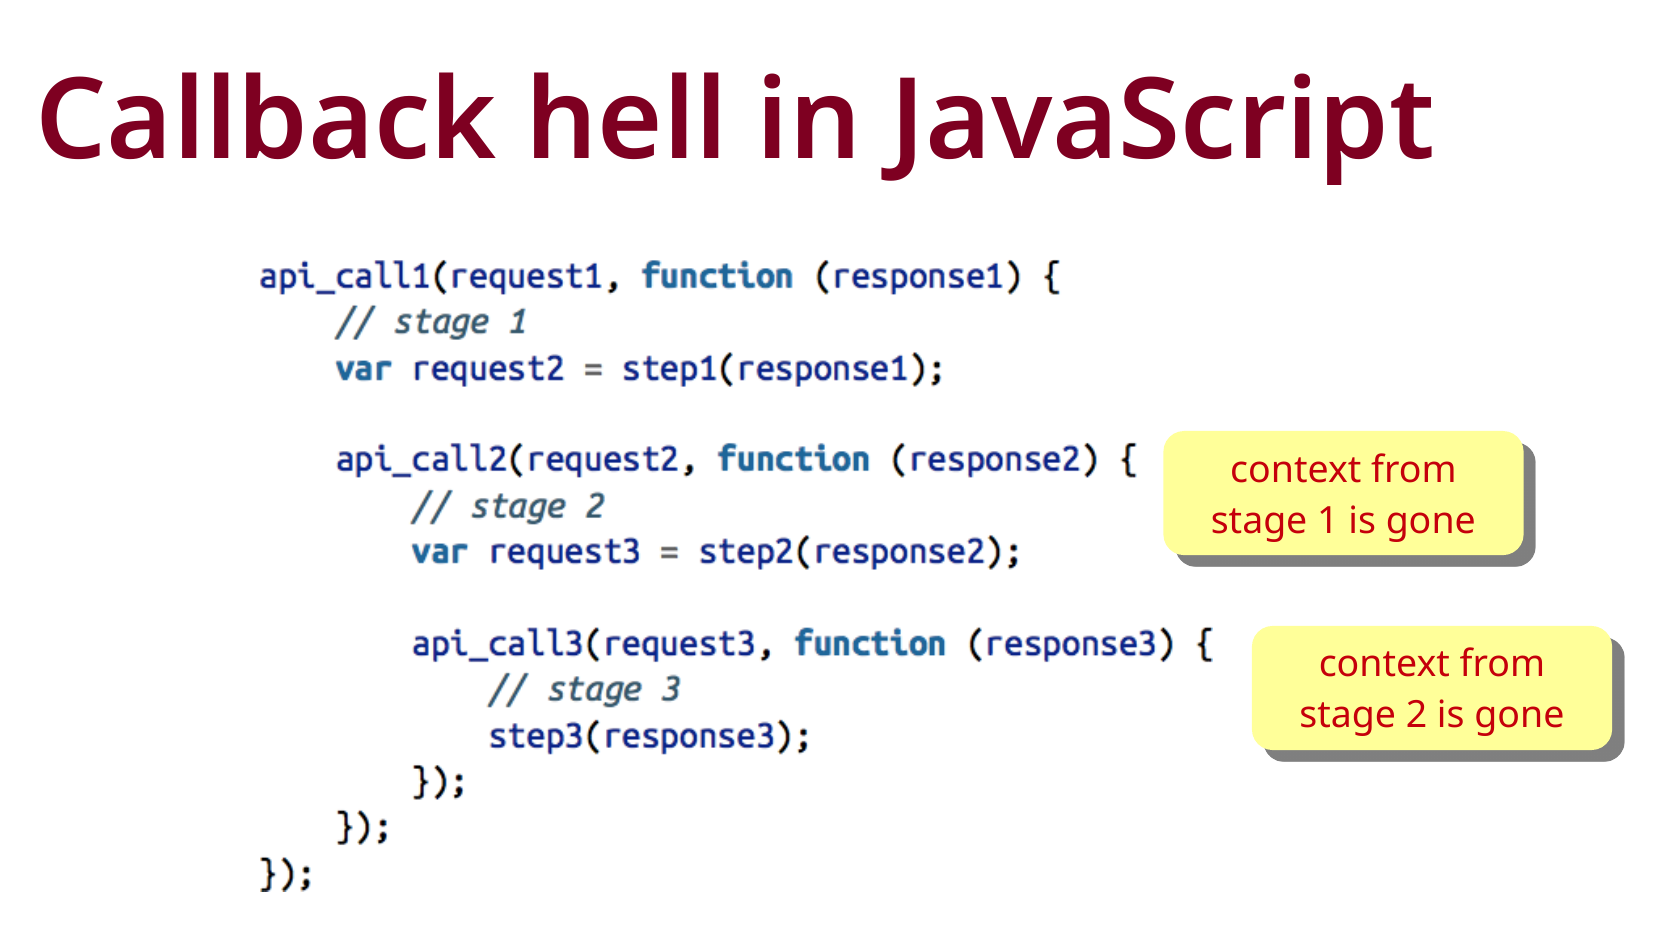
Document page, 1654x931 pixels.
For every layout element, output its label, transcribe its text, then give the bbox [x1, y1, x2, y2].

picture [259, 259, 1213, 892]
text_box context from stage 1 is gone [1163, 430, 1524, 556]
title Callback hell in JavaScript [35, 37, 1571, 193]
text_box context from stage 2 is gone [1251, 625, 1613, 751]
